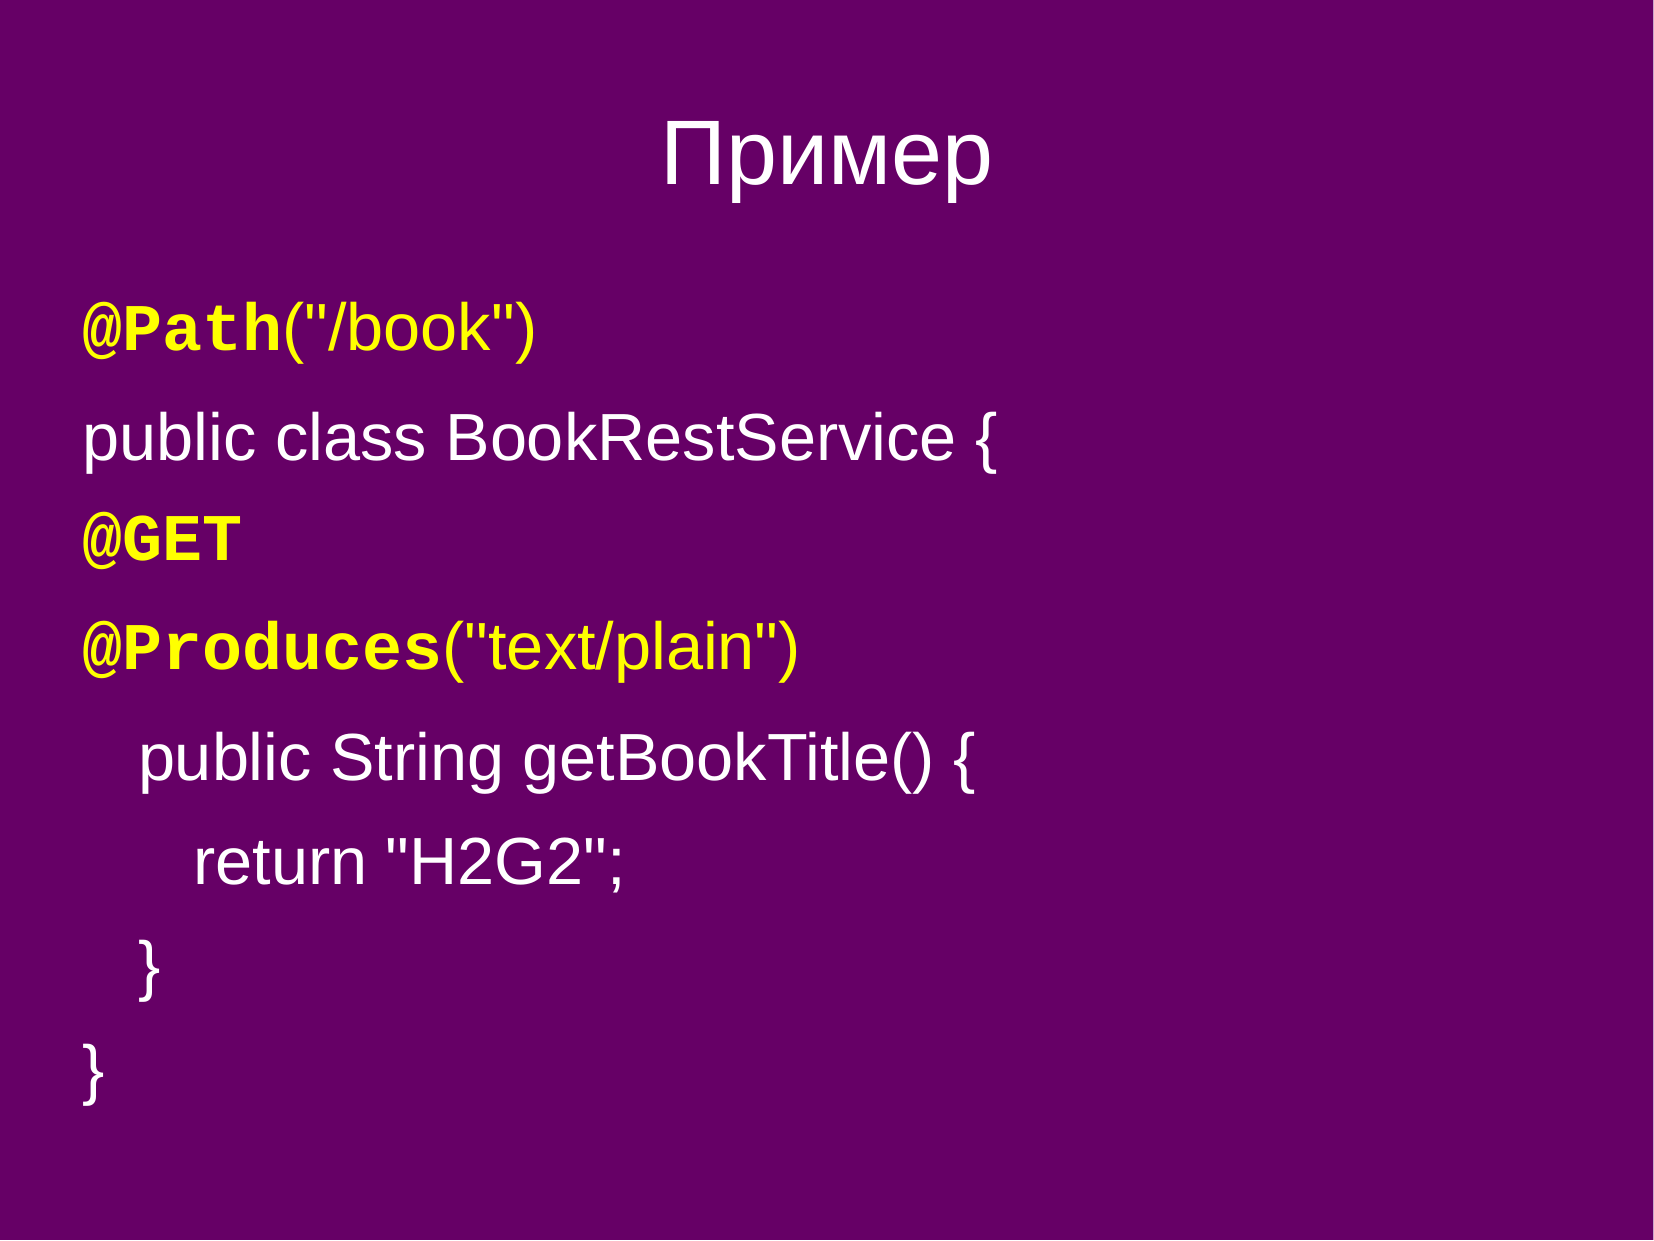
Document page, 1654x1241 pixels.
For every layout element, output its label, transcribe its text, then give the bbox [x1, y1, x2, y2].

list @Path("/book") public class BookRestService { @GET @Produces("text/plain") public String getBookTitle() { return "H2G2"; } } [82, 290, 1571, 1104]
title Пример [82, 49, 1571, 257]
